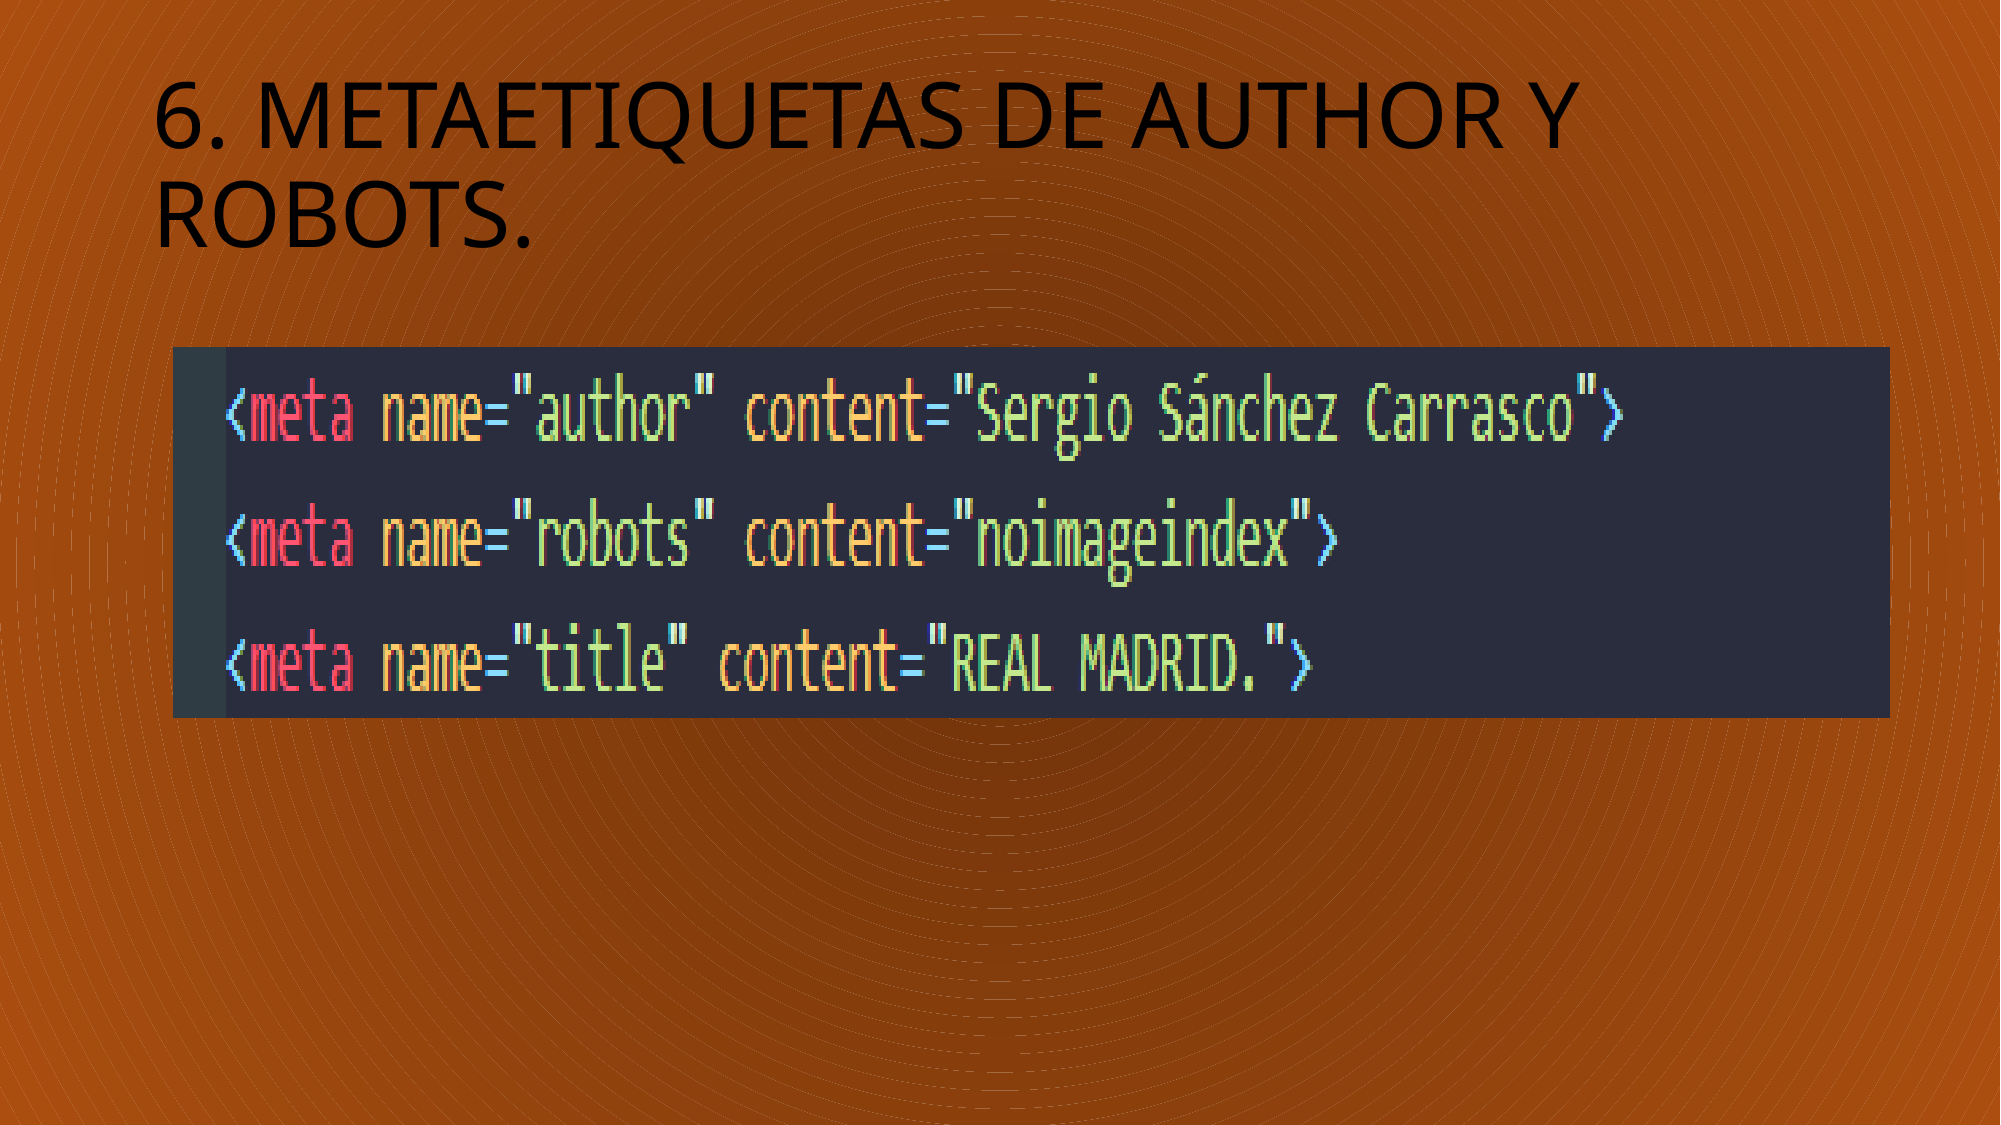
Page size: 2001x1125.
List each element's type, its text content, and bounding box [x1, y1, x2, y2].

picture [173, 347, 1890, 718]
title 6. METAETIQUETAS DE AUTHOR Y ROBOTS. [137, 59, 1863, 278]
